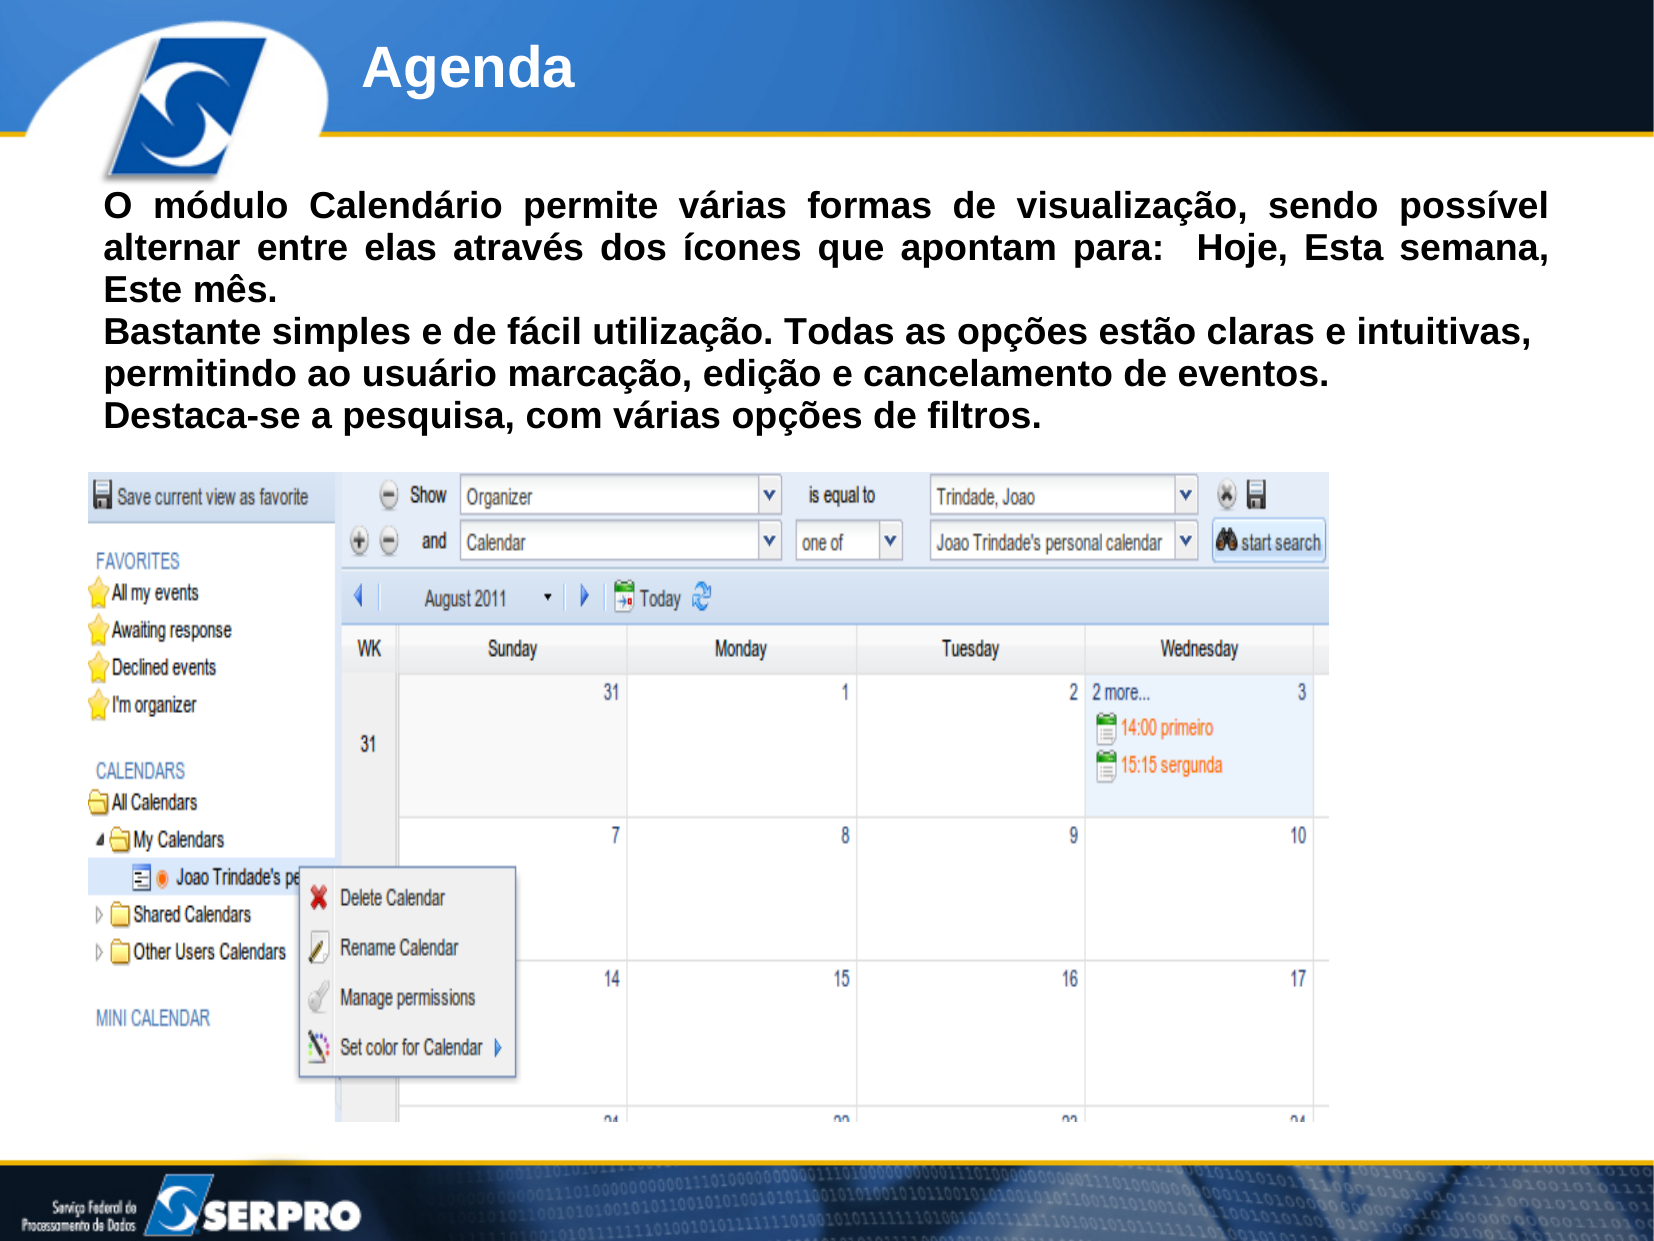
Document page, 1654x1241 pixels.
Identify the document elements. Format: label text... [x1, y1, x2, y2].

picture [0, 0, 1654, 1241]
text_box O módulo Calendário permite várias formas de visualização, sendo possível alternar entre elas através dos ícones que apontam para: Hoje, Esta semana, Este mês. Bastante simples e de fácil utilização. Todas as opções estão claras e intuitivas, permitindo ao usuário marcação, edição e cancelamento de eventos. Destaca-se a pesquisa, com várias opções de filtros. [88, 177, 1565, 444]
title Agenda [361, 32, 1603, 102]
